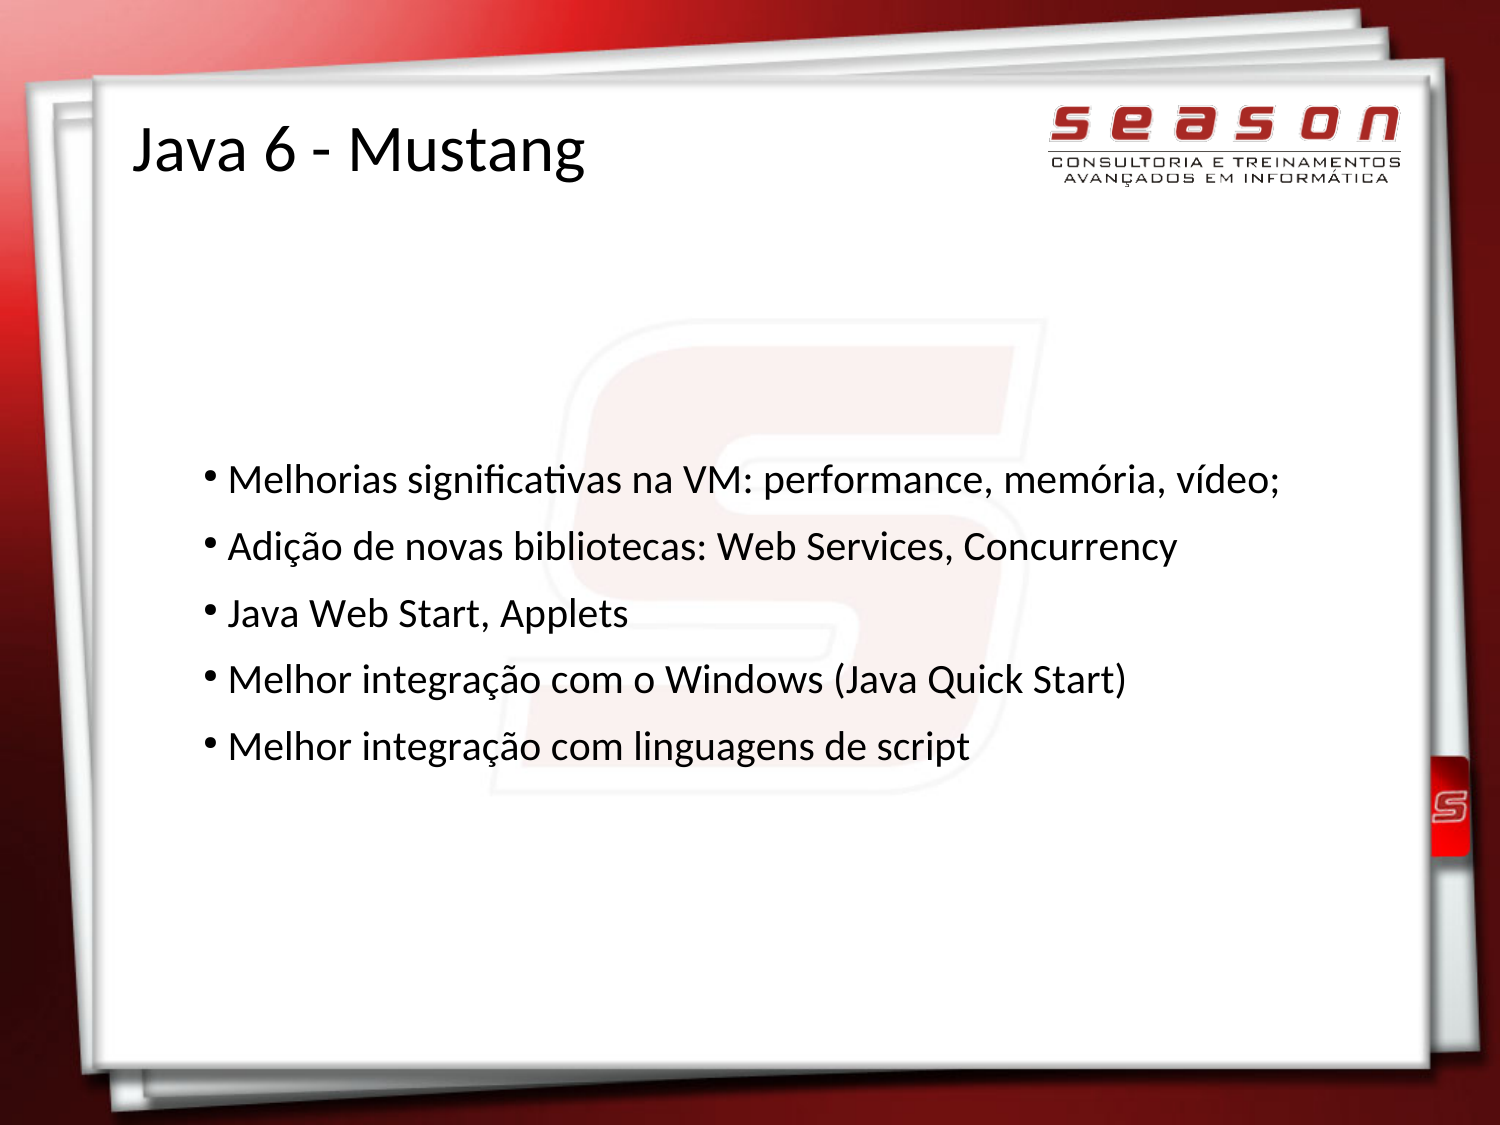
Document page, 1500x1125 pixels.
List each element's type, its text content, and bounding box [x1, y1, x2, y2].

picture [0, 0, 1500, 1125]
title Java 6 - Mustang [118, 33, 1394, 257]
text_box Melhorias significativas na VM: performance, memória, vídeo; Adição de novas bibliotecas: Web Services, Concurrency Java Web Start, Applets Melhor integração com o Windows (Java Quick Start) Melhor integração com linguagens de script [203, 311, 1323, 910]
